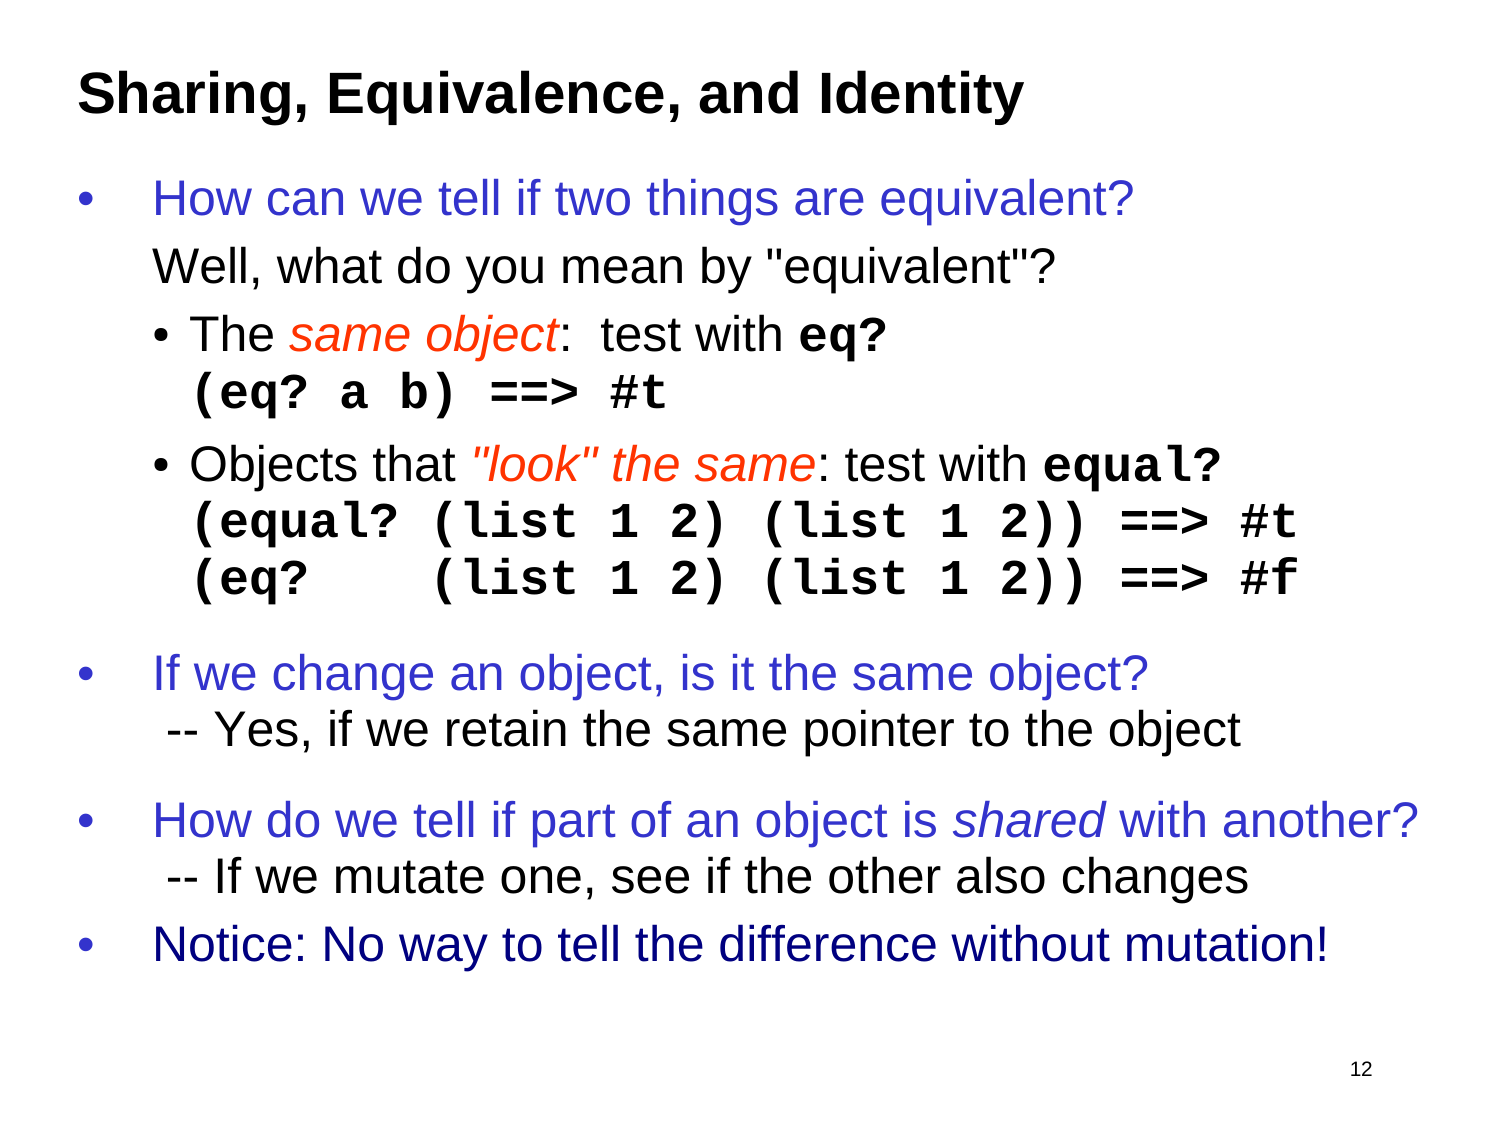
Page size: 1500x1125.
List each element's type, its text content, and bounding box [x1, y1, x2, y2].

list How can we tell if two things are equivalent? Well, what do you mean by "equivalent"? The same object: test with eq? (eq? a b) ==> #t Objects that "look" the same: test with equal? (equal? (list 1 2) (list 1 2)) ==> #t (eq? (list 1 2) (list 1 2)) ==> #f If we change an object, is it the same object? -- Yes, if we retain the same pointer to the object How do we tell if part of an object is shared with another? -- If we mutate one, see if the other also changes Notice: No way to tell the difference without mutation! [62, 162, 1450, 1000]
title Sharing, Equivalence, and Identity [62, 24, 1338, 162]
